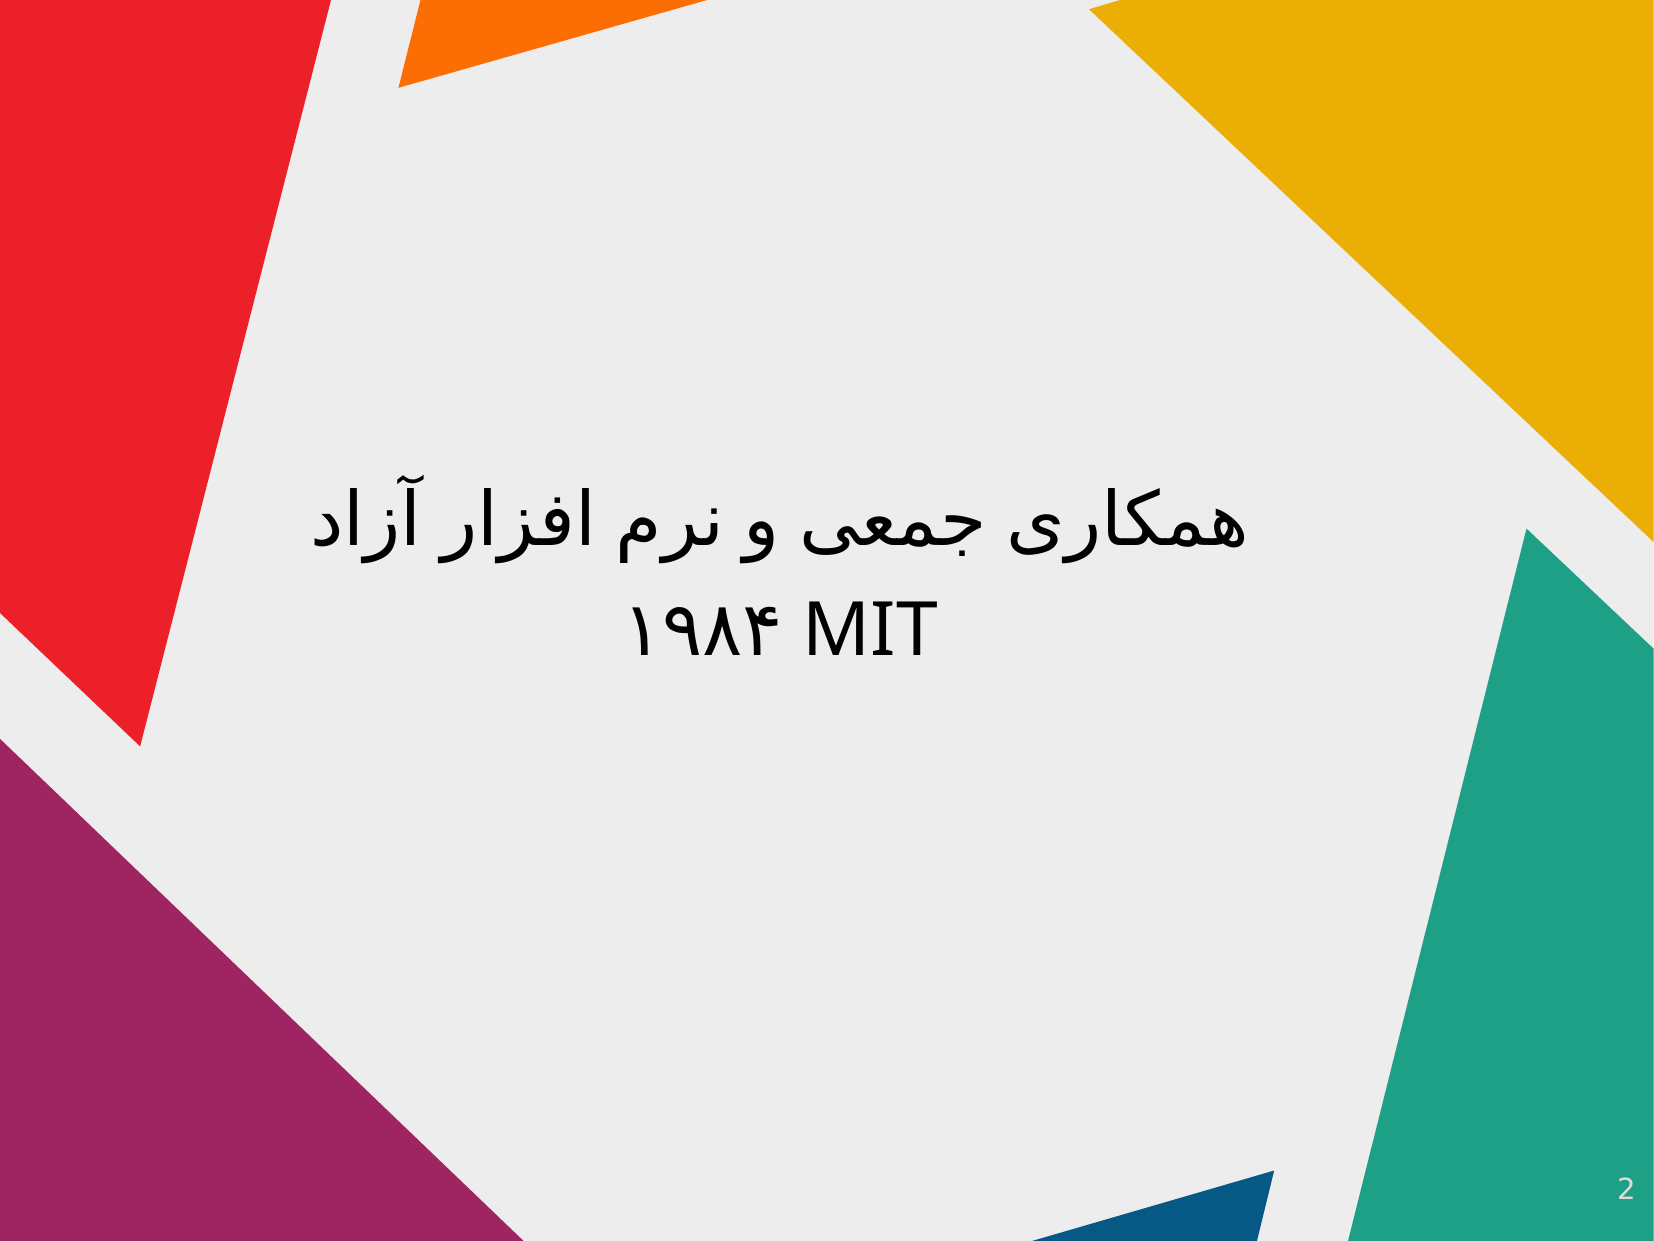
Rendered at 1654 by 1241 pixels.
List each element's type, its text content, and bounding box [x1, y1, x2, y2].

text_box همکاری جمعی و نرم افزار آزاد ۱۹۸۴ MIT [225, 470, 1336, 961]
